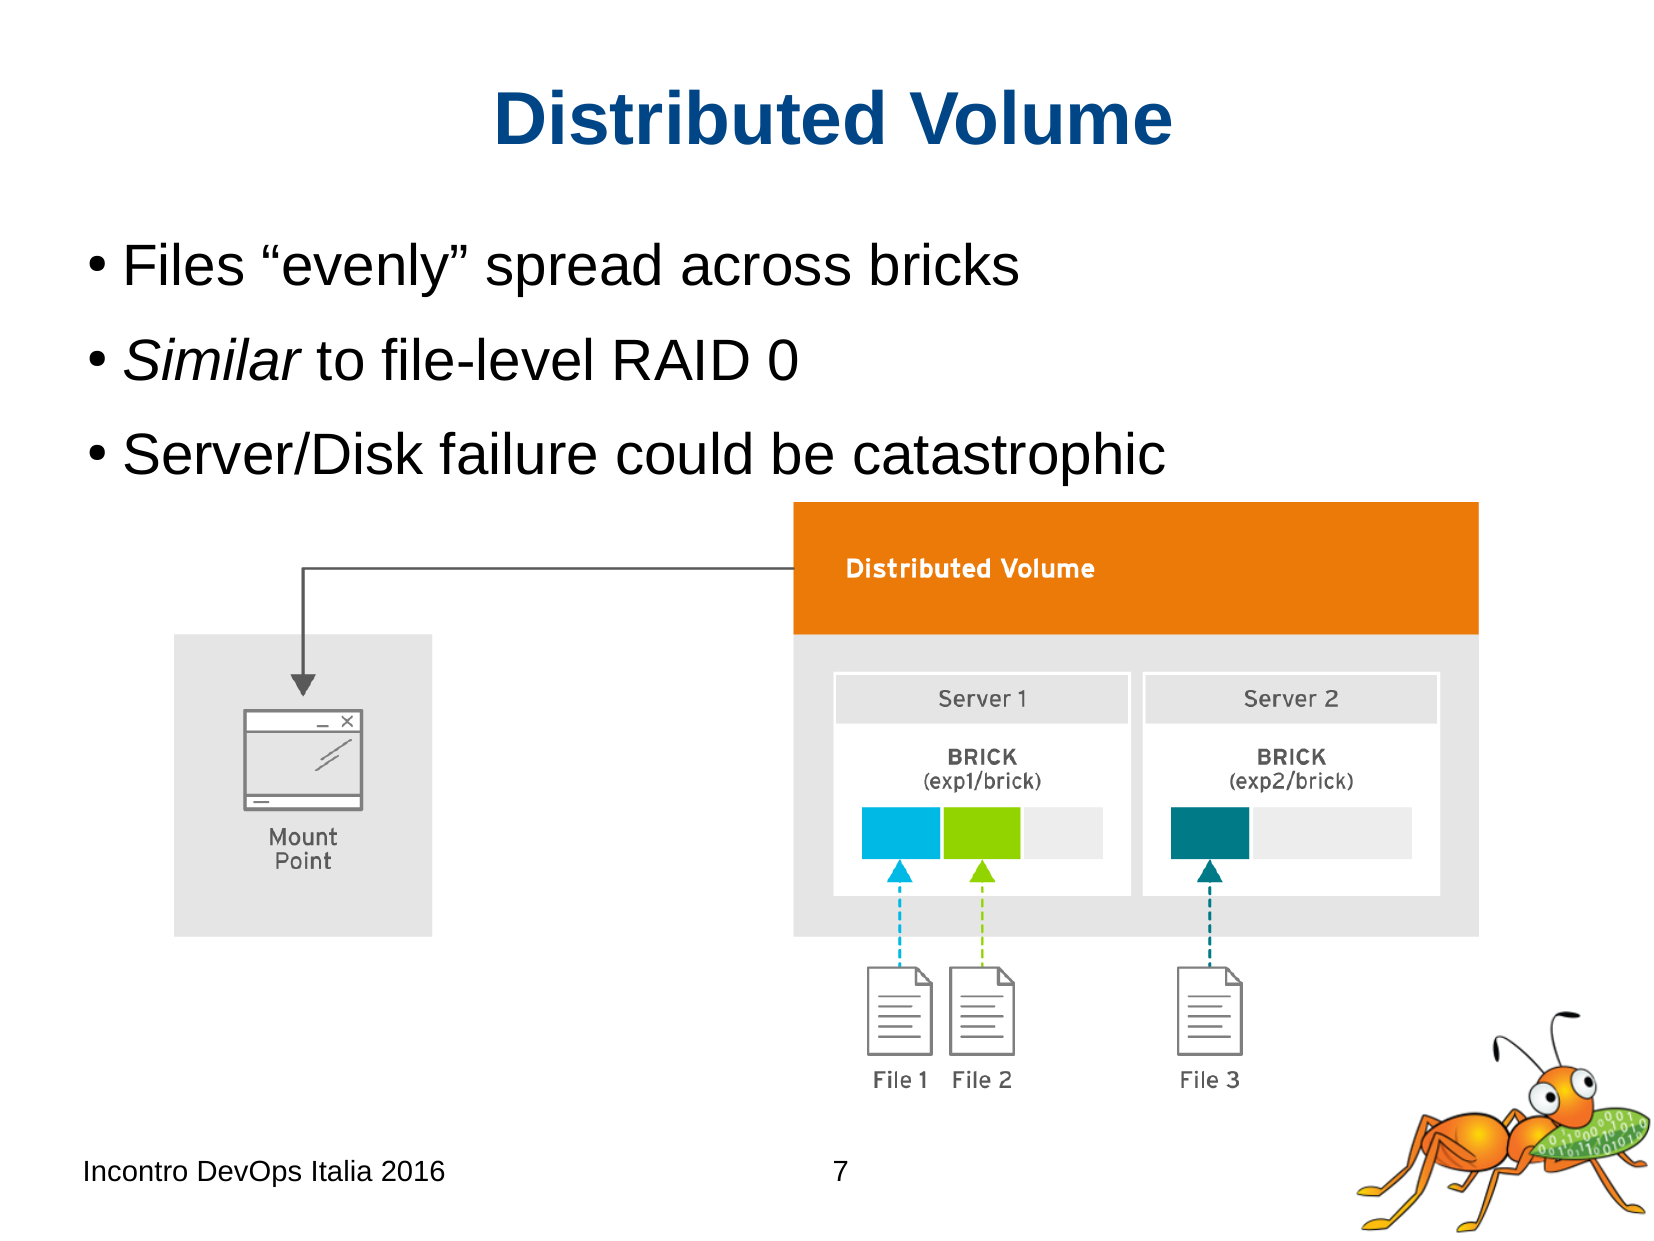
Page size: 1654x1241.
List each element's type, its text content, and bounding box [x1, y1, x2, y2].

list Files “evenly” spread across bricks Similar to file-level RAID 0 Server/Disk failure could be catastrophic [86, 232, 1576, 1111]
picture [174, 502, 1654, 1235]
title Distributed Volume [90, 15, 1579, 223]
